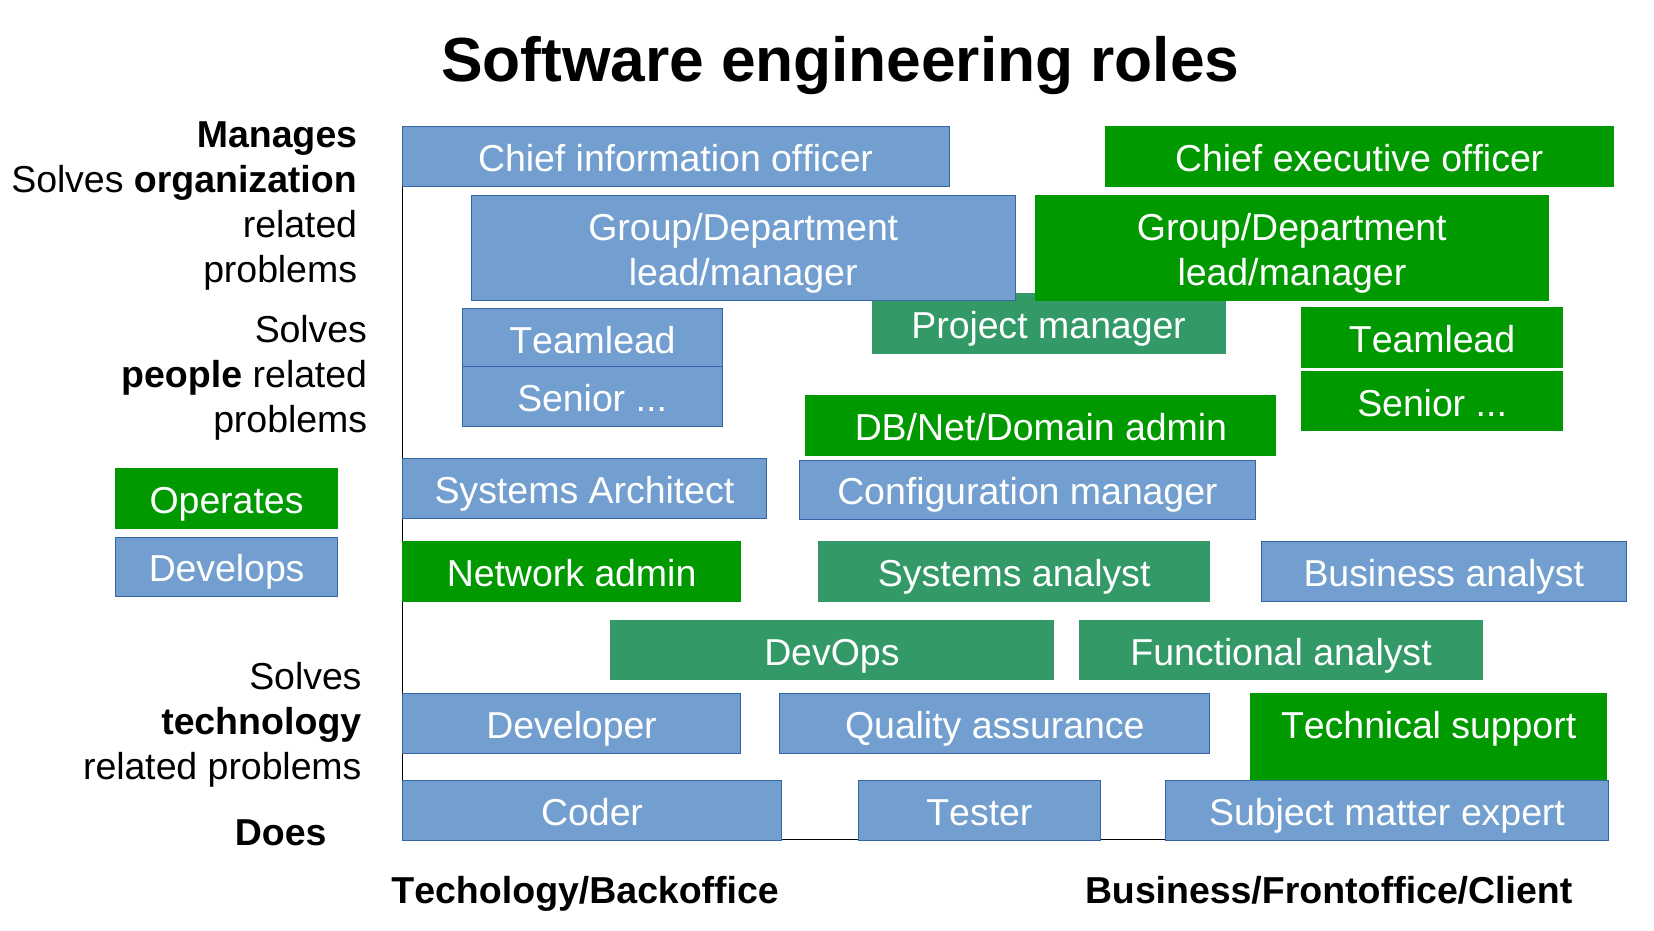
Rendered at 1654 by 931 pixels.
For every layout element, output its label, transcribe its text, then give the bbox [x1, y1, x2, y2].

text_box Manages Solves organization related problems [0, 102, 411, 298]
text_box Solves technology related problems [50, 644, 377, 806]
text_box Systems Architect [402, 458, 767, 519]
text_box Network admin [402, 541, 741, 602]
text_box Does [220, 806, 364, 861]
text_box Chief executive officer [1105, 126, 1614, 187]
text_box Group/Department lead/manager [471, 195, 1016, 301]
text_box Coder [402, 780, 782, 841]
text_box Teamlead [462, 308, 723, 366]
text_box Techology/Backoffice [376, 858, 837, 919]
text_box Teamlead [1301, 307, 1563, 368]
text_box Operates [115, 468, 338, 529]
text_box Solves people related problems [83, 297, 382, 459]
text_box Tester [858, 780, 1101, 841]
text_box Business/Frontoffice/Client [1070, 858, 1641, 919]
text_box DB/Net/Domain admin [805, 395, 1276, 456]
text_box Configuration manager [799, 460, 1256, 520]
text_box Chief information officer [402, 126, 950, 187]
text_box Develops [115, 537, 338, 597]
text_box Project manager [872, 293, 1226, 354]
text_box Senior ... [1301, 371, 1563, 431]
text_box Technical support [1250, 693, 1607, 780]
text_box Senior ... [462, 366, 723, 427]
text_box Developer [402, 693, 741, 754]
text_box Quality assurance [779, 693, 1210, 754]
text_box DevOps [610, 620, 1054, 680]
title Software engineering roles [96, 24, 1585, 95]
text_box Functional analyst [1079, 620, 1483, 680]
text_box Business analyst [1261, 541, 1627, 602]
text_box Subject matter expert [1165, 780, 1609, 841]
text_box Systems analyst [818, 541, 1210, 602]
text_box Group/Department lead/manager [1035, 195, 1549, 301]
